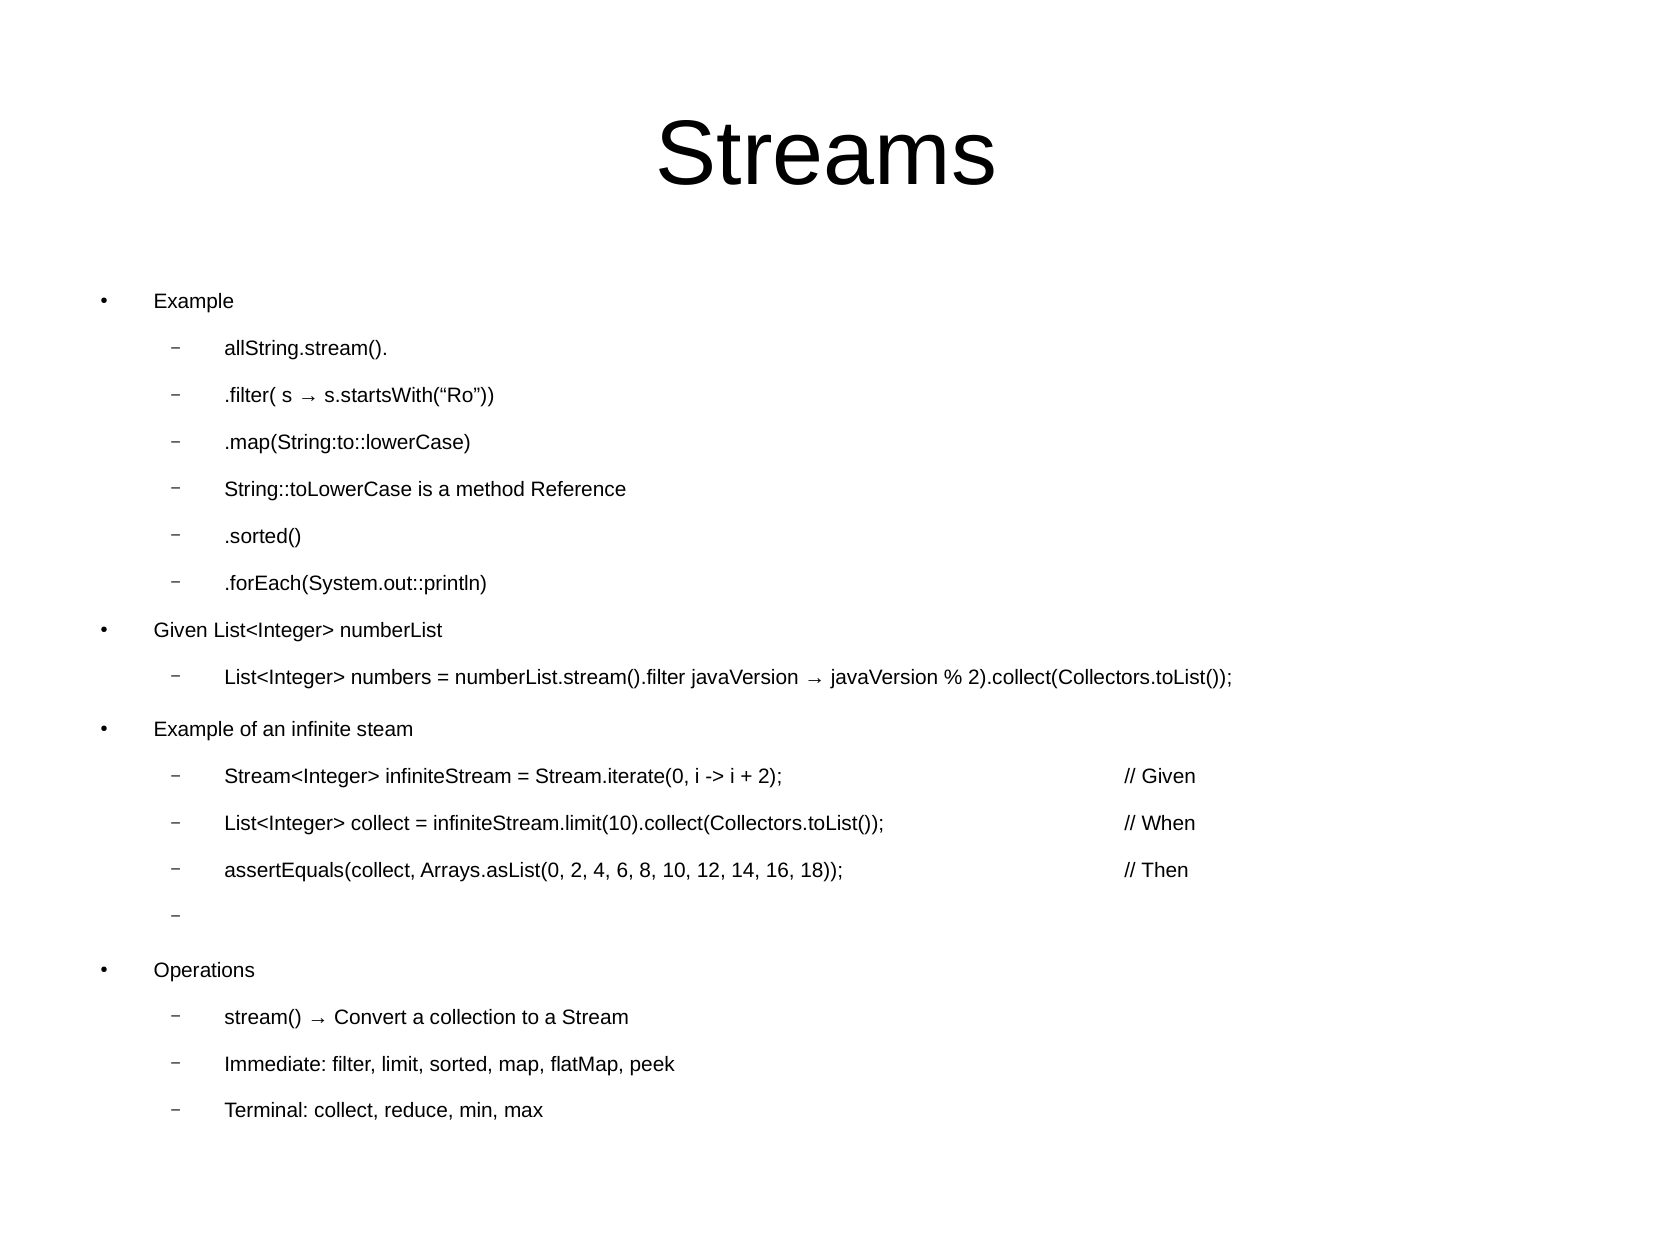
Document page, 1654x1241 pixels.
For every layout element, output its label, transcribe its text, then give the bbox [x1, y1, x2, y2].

list Example allString.stream(). .filter( s → s.startsWith(“Ro”)) .map(String:to::lowerCase) String::toLowerCase is a method Reference .sorted() .forEach(System.out::println) Given List<Integer> numberList List<Integer> numbers = numberList.stream().filter javaVersion → javaVersion % 2).collect(Collectors.toList()); Example of an infinite steam Stream<Integer> infiniteStream = Stream.iterate(0, i -> i + 2); // Given List<Integer> collect = infiniteStream.limit(10).collect(Collectors.toList()); // When assertEquals(collect, Arrays.asList(0, 2, 4, 6, 8, 10, 12, 14, 16, 18)); // Then Operations stream() → Convert a collection to a Stream Immediate: filter, limit, sorted, map, flatMap, peek Terminal: collect, reduce, min, max [82, 290, 1571, 1216]
title Streams [82, 49, 1571, 257]
